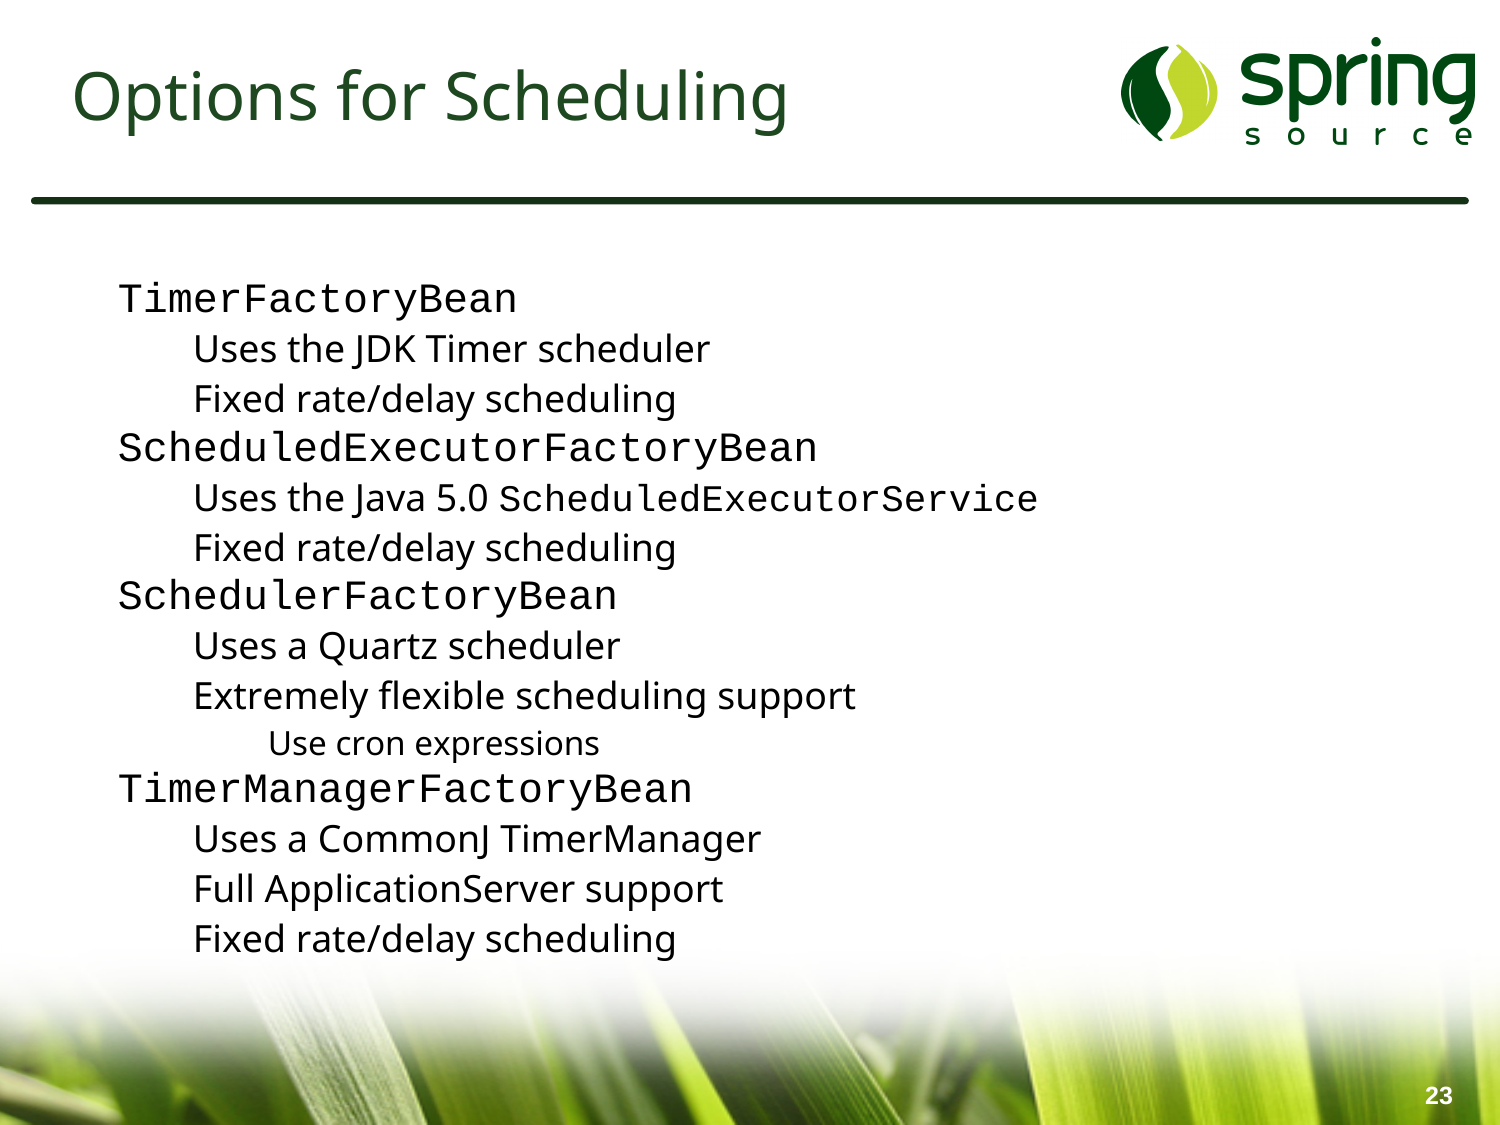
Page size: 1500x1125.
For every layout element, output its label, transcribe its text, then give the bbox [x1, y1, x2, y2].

picture [386, 944, 396, 950]
picture [0, 944, 1500, 1125]
picture [439, 944, 449, 950]
picture [269, 944, 279, 950]
list TimerFactoryBean Uses the JDK Timer scheduler Fixed rate/delay scheduling ScheduledExecutorFactoryBean Uses the Java 5.0 ScheduledExecutorService Fixed rate/delay scheduling SchedulerFactoryBean Uses a Quartz scheduler Extremely flexible scheduling support Use cron expressions TimerManagerFactoryBean Uses a CommonJ TimerManager Full ApplicationServer support Fixed rate/delay scheduling [103, 275, 1394, 938]
picture [660, 944, 671, 950]
picture [571, 944, 581, 950]
picture [1121, 37, 1475, 145]
title Options for Scheduling [56, 13, 1089, 176]
picture [594, 944, 605, 950]
picture [316, 944, 326, 950]
